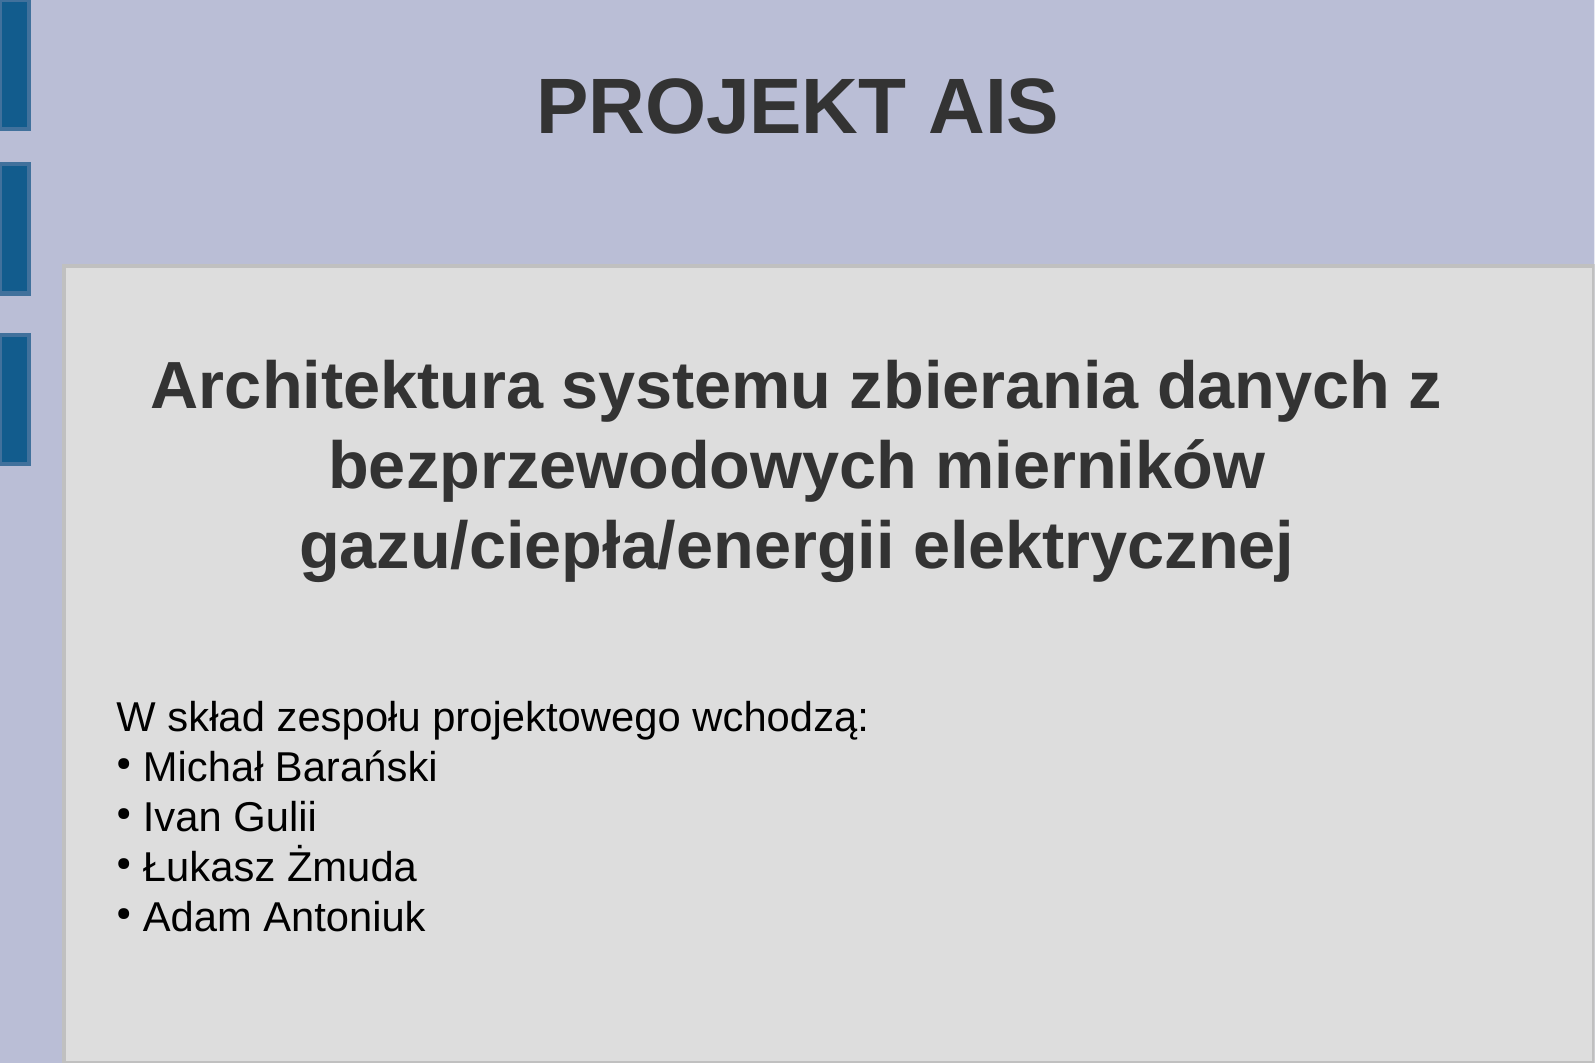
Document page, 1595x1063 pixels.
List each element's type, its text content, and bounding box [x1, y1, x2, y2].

subtitle W skład zespołu projektowego wchodzą: Michał Barański Ivan Gulii Łukasz Żmuda Adam Antoniuk [116, 637, 1479, 993]
title PROJEKT AIS [117, 54, 1479, 149]
title Architektura systemu zbierania danych z bezprzewodowych mierników gazu/ciepła/energii elektrycznej [116, 342, 1479, 583]
